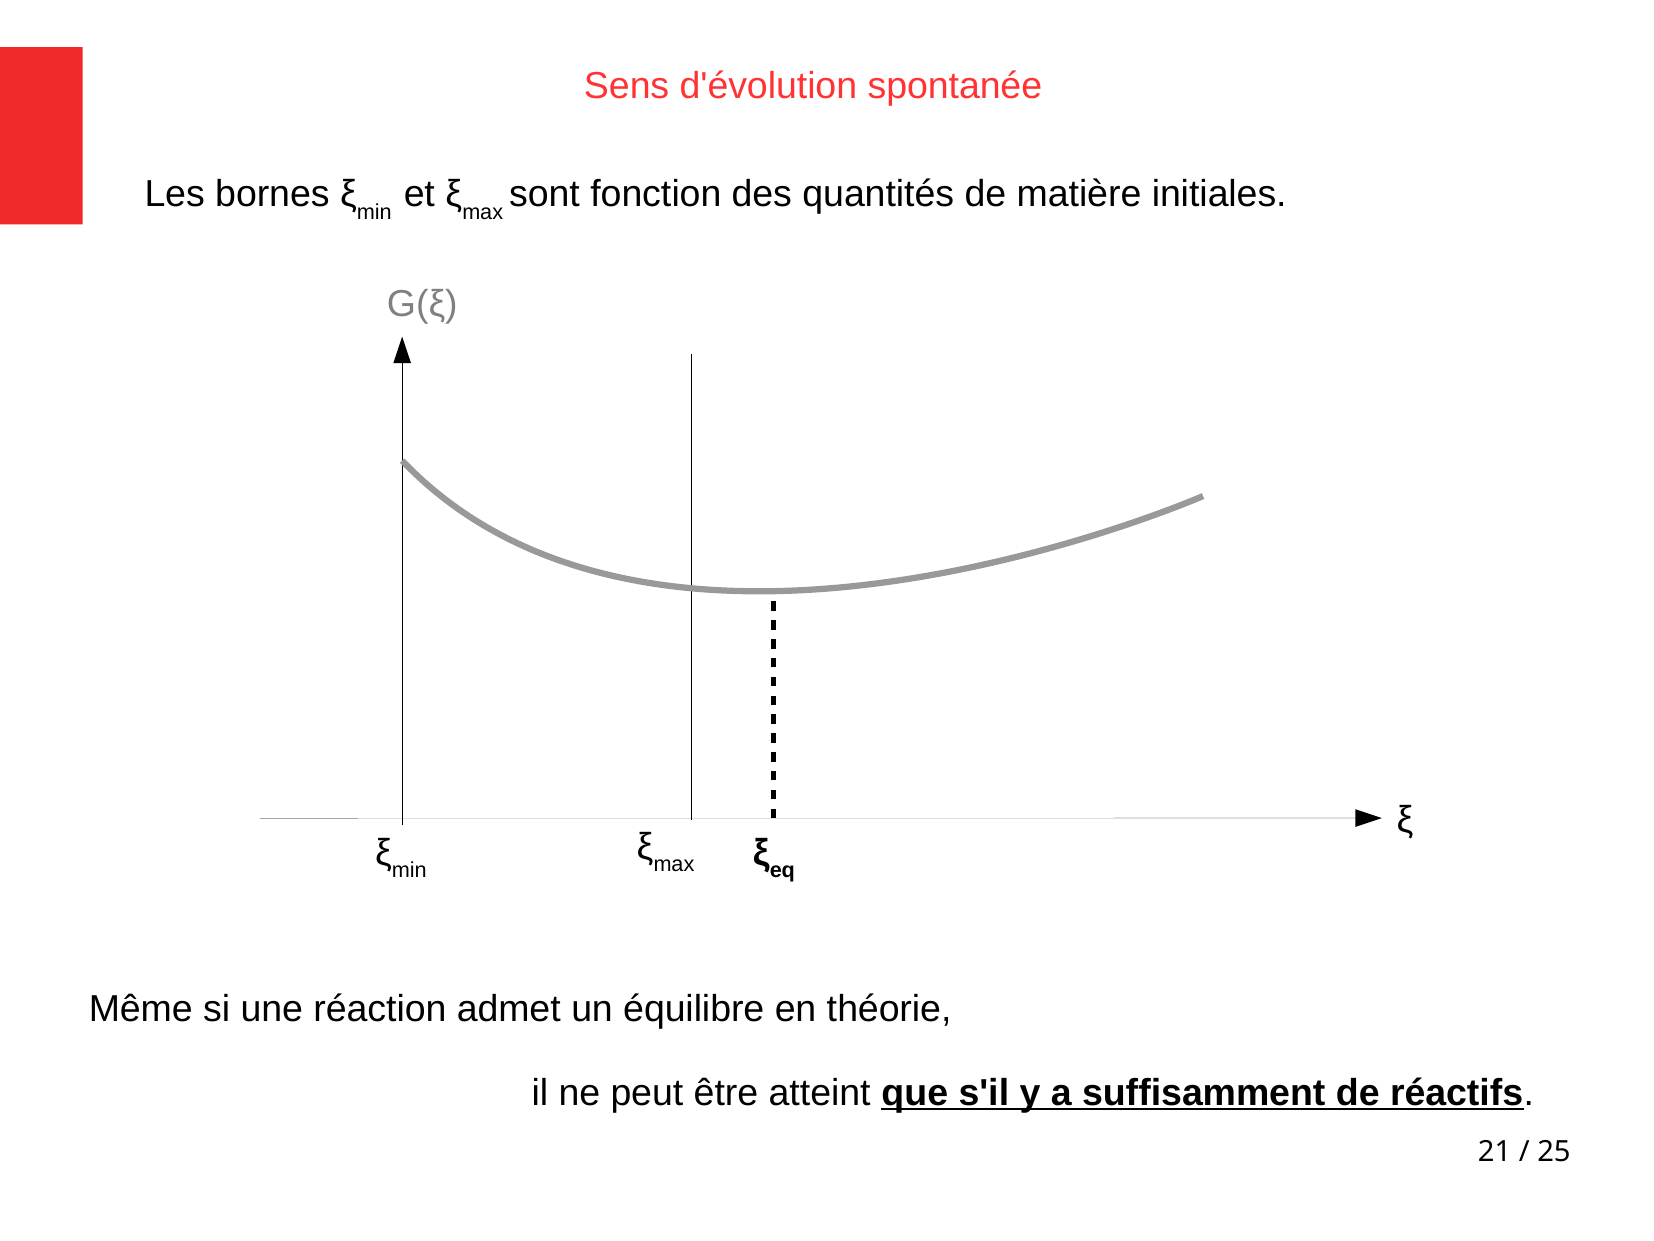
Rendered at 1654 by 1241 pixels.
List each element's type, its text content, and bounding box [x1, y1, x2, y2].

text_box ξ [1381, 791, 1441, 849]
text_box ξmin [360, 823, 455, 904]
text_box Sens d'évolution spontanée [569, 57, 1072, 117]
text_box Les bornes ξmin et ξmax sont fonction des quantités de matière initiales. [129, 165, 1312, 232]
text_box ξmax [621, 818, 756, 898]
text_box G(ξ) [372, 275, 491, 333]
text_box ξeq [738, 823, 815, 904]
text_box Même si une réaction admet un équilibre en théorie, il ne peut être atteint que s'il y a suffisamment de réactifs. [74, 980, 1571, 1134]
